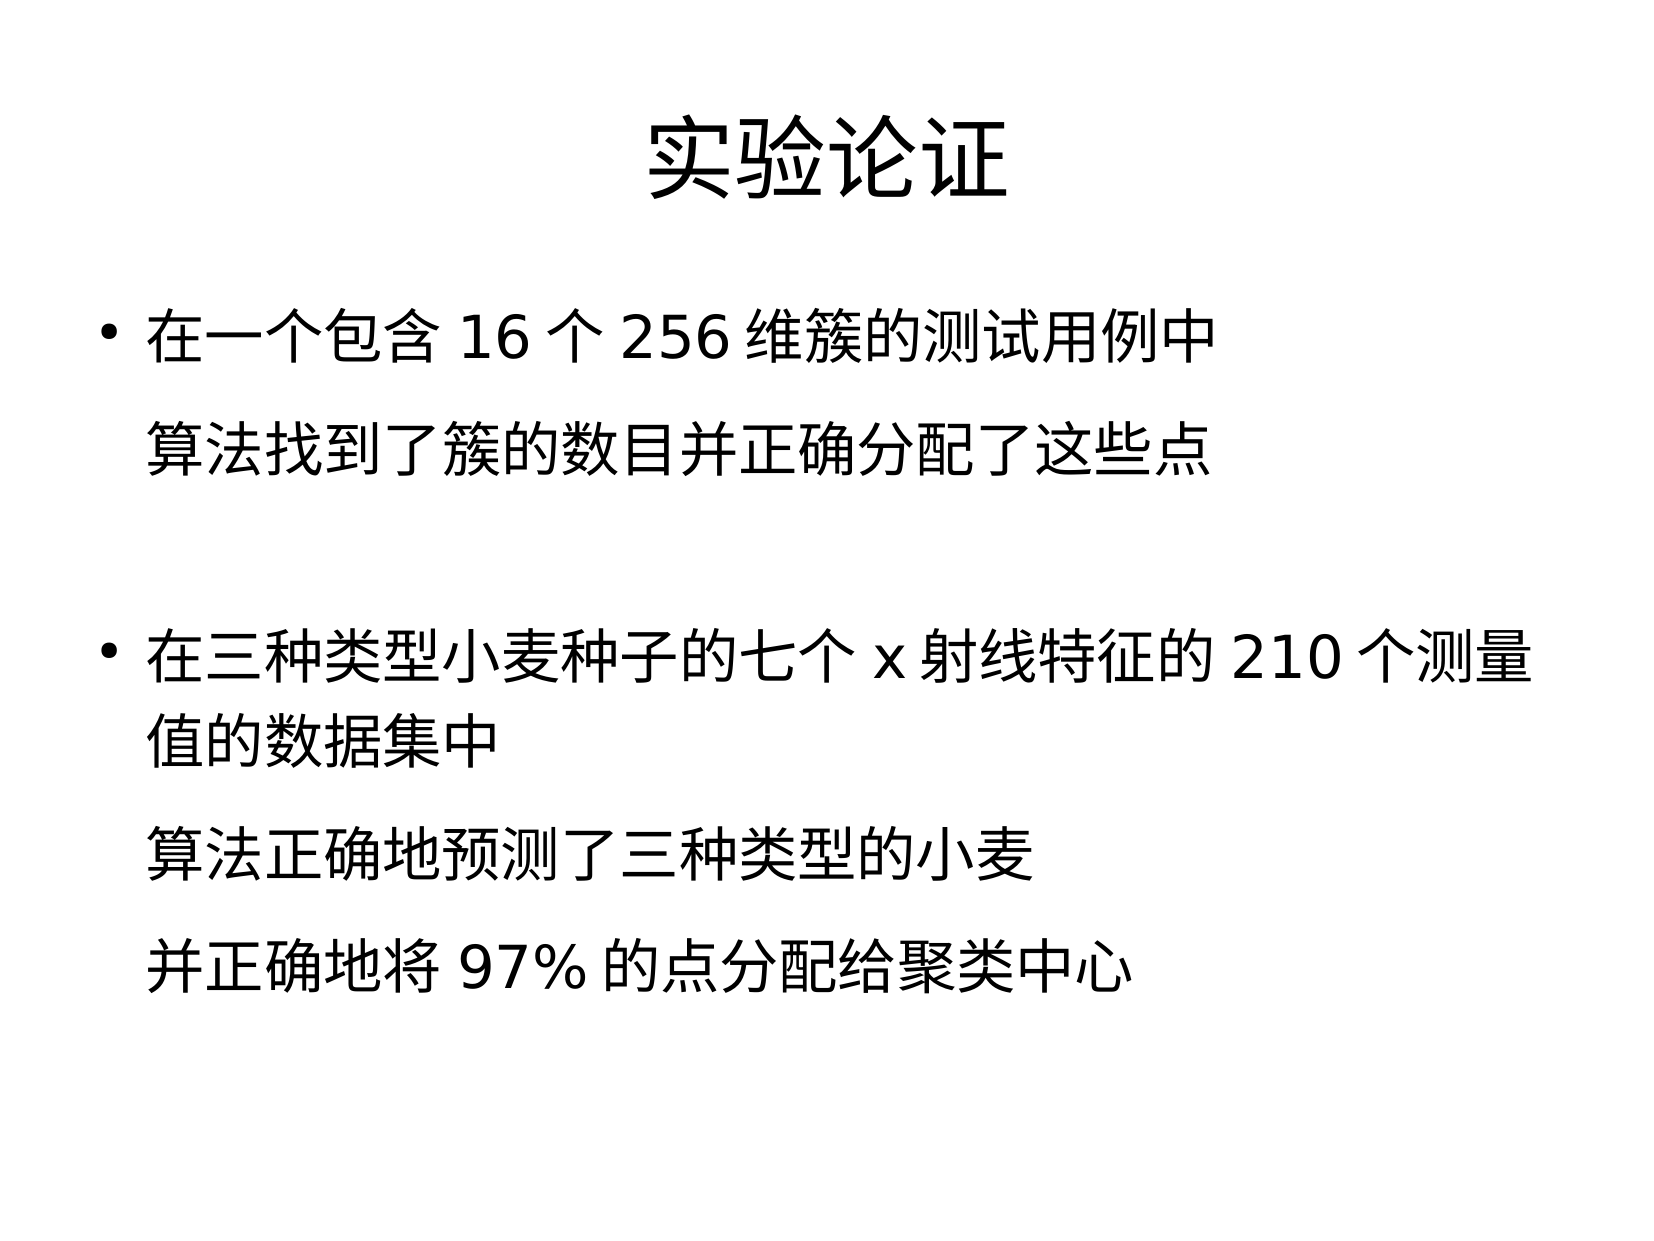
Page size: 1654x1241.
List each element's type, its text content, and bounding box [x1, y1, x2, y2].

title 实验论证 [82, 49, 1571, 257]
list 在一个包含16个256维簇的测试用例中 算法找到了簇的数目并正确分配了这些点 在三种类型小麦种子的七个x射线特征的210个测量值的数据集中 算法正确地预测了三种类型的小麦 并正确地将97%的点分配给聚类中心 [82, 290, 1571, 1010]
